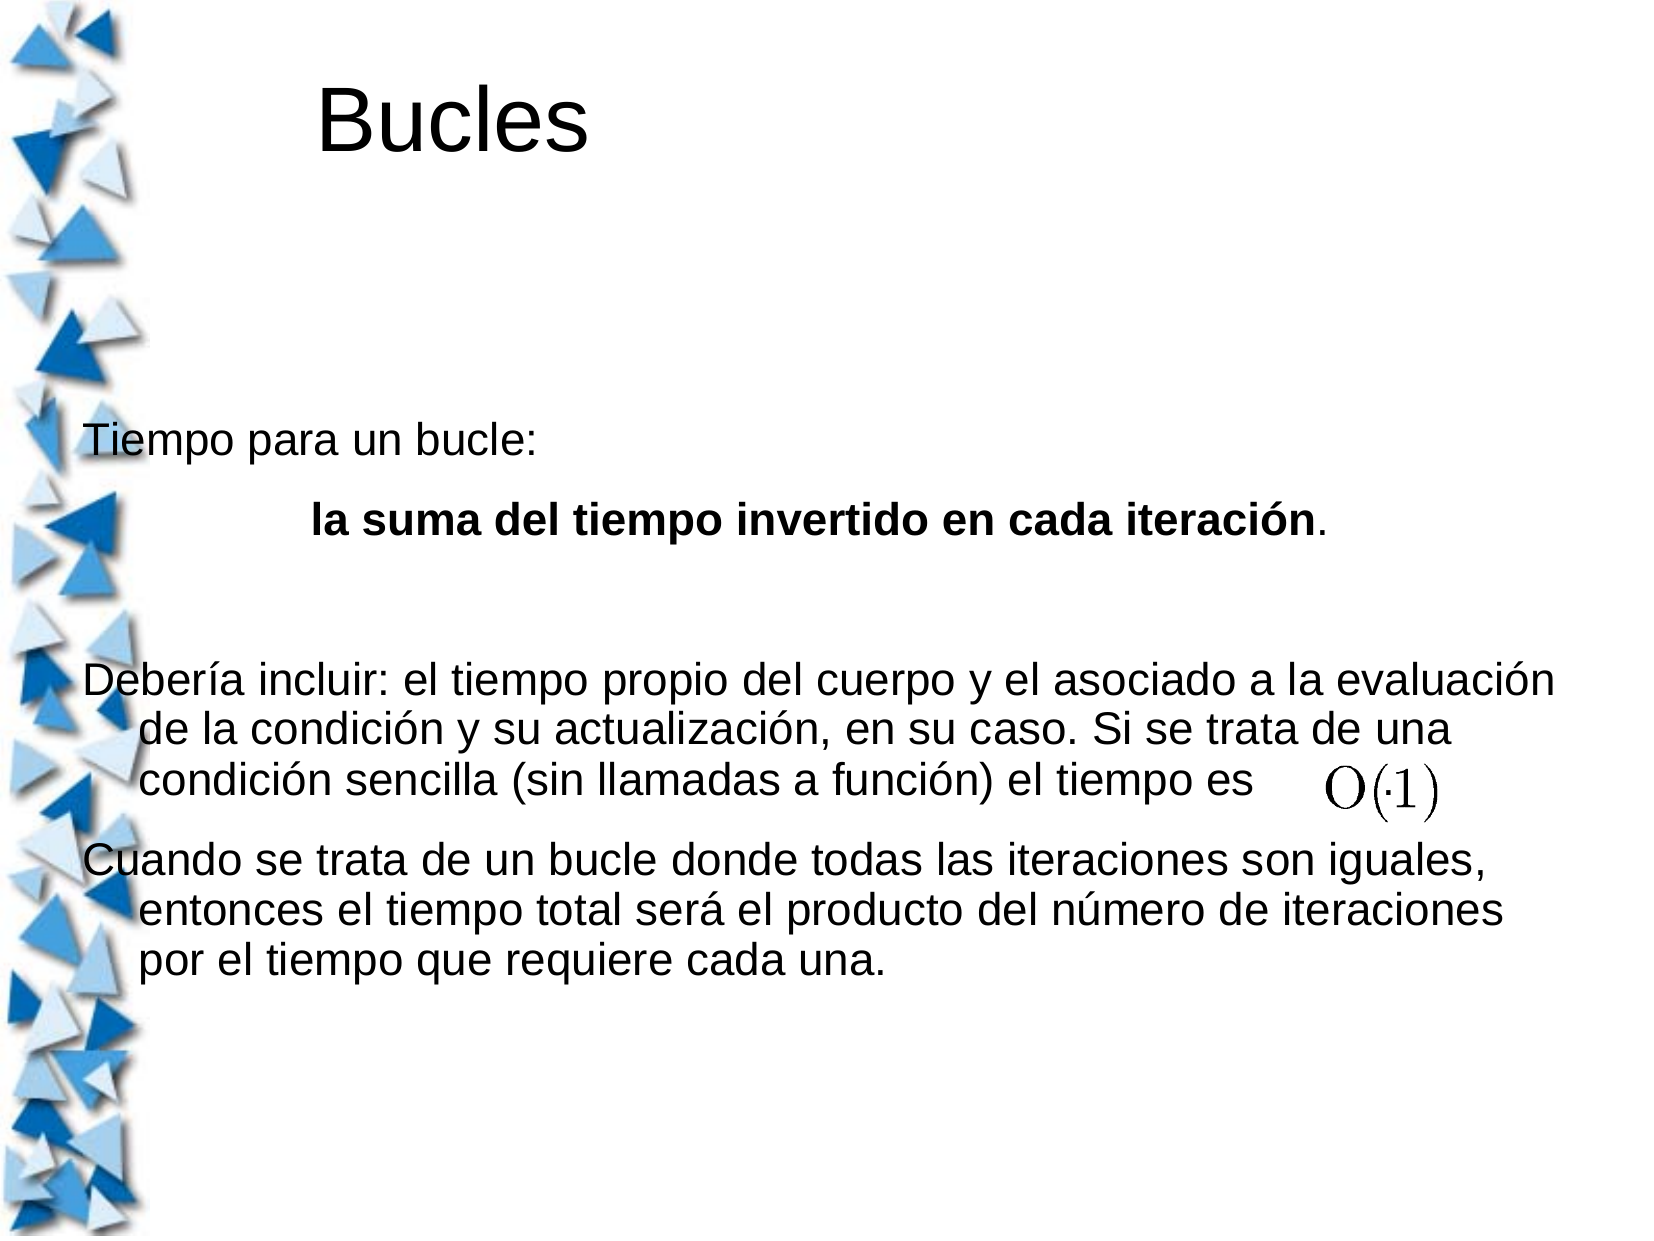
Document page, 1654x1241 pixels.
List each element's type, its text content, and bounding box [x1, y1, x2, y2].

picture [0, 0, 150, 1236]
list Tiempo para un bucle: la suma del tiempo invertido en cada iteración. Debería incluir: el tiempo propio del cuerpo y el asociado a la evaluación de la condición y su actualización, en su caso. Si se trata de una condición sencilla (sin llamadas a función) el tiempo es . Cuando se trata de un bucle donde todas las iteraciones son iguales, entonces el tiempo total será el producto del número de iteraciones por el tiempo que requiere cada una. [82, 414, 1571, 987]
picture [1318, 756, 1447, 827]
title Bucles [315, 56, 1571, 185]
